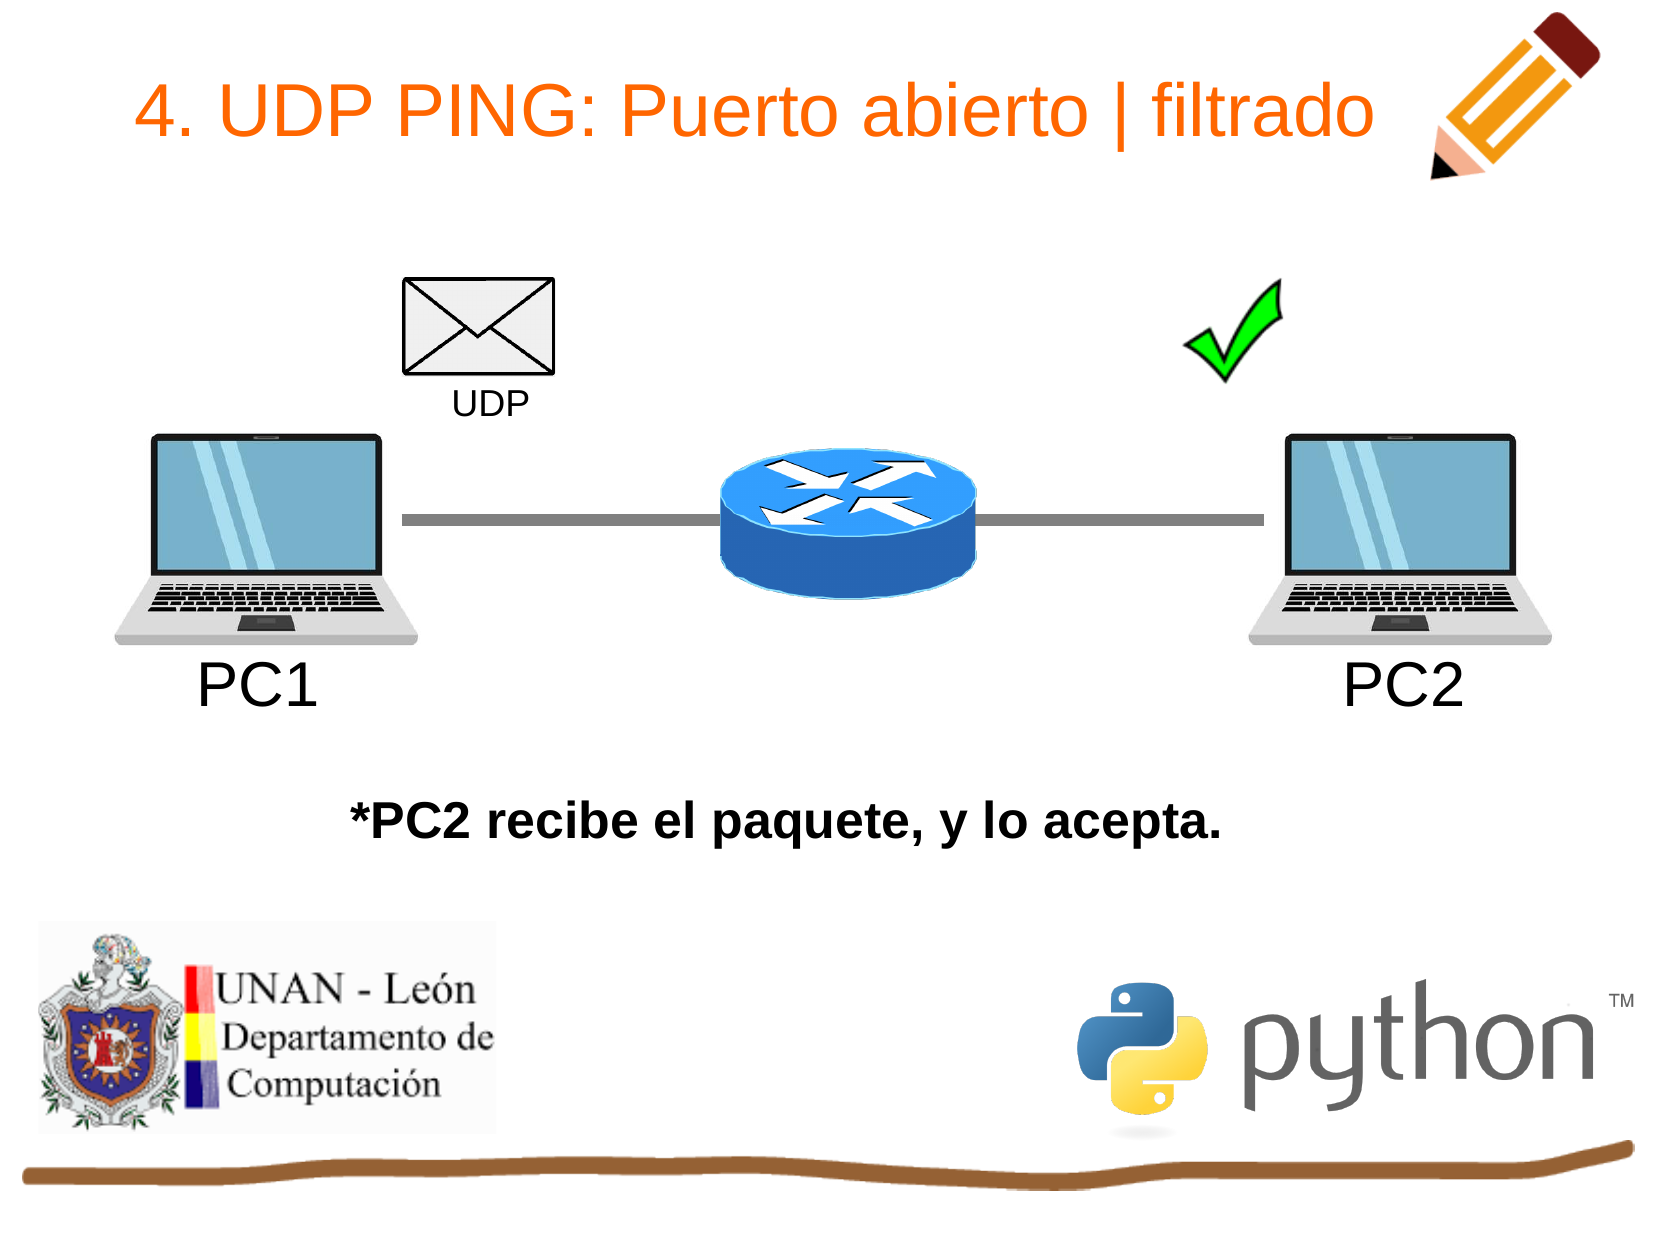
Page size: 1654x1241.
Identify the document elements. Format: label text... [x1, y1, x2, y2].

picture [1430, 12, 1601, 181]
picture [1240, 425, 1556, 650]
picture [22, 970, 1647, 1191]
picture [720, 448, 978, 601]
picture [38, 921, 497, 1134]
picture [1173, 271, 1293, 390]
picture [106, 425, 422, 650]
text_box UDP [436, 375, 546, 433]
title 4. UDP PING: Puerto abierto | filtrado [82, 49, 1430, 172]
list *PC2 recibe el paquete, y lo acepta. [295, 791, 1394, 851]
list PC2 [1275, 649, 1501, 721]
list PC1 [129, 649, 355, 721]
picture [401, 277, 556, 377]
